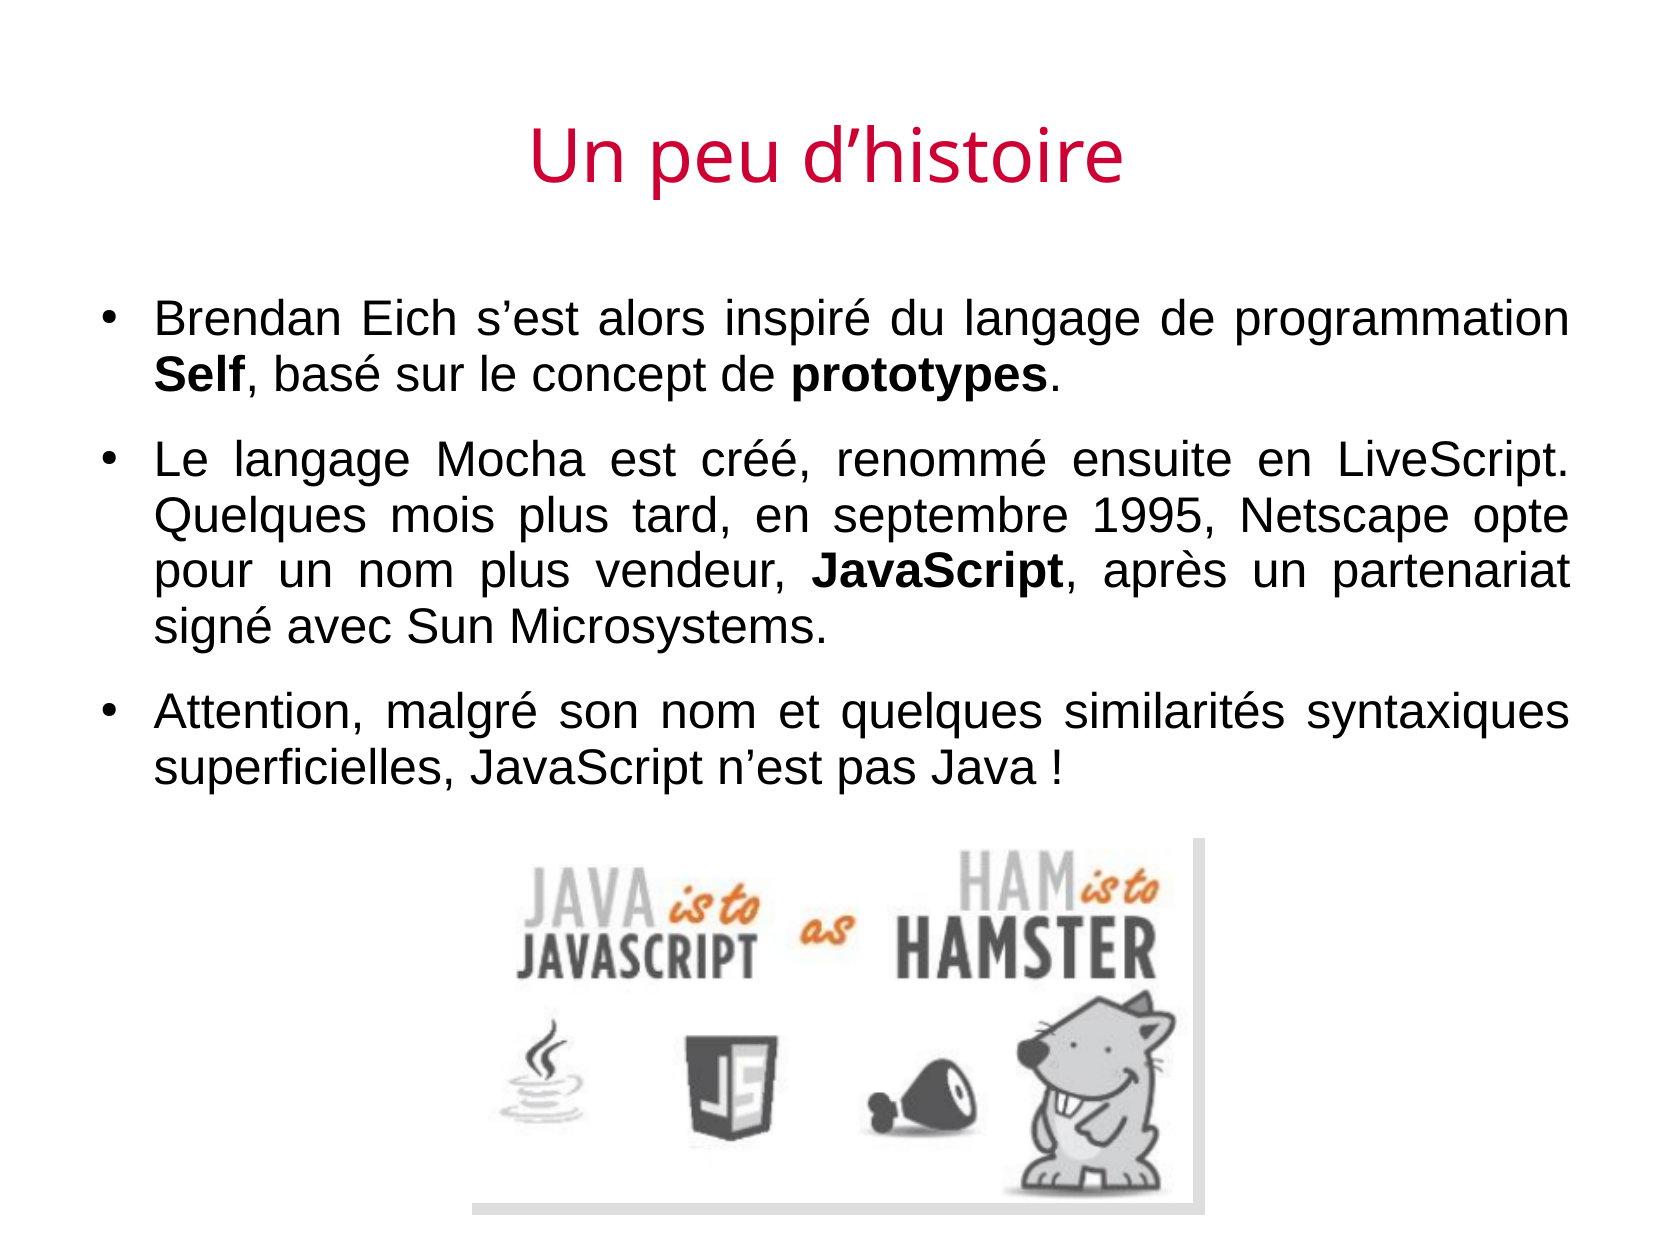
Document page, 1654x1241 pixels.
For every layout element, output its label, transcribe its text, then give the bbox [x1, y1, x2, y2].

list Brendan Eich s’est alors inspiré du langage de programmation Self, basé sur le concept de prototypes. Le langage Mocha est créé, renommé ensuite en LiveScript. Quelques mois plus tard, en septembre 1995, Netscape opte pour un nom plus vendeur, JavaScript, après un partenariat signé avec Sun Microsystems. Attention, malgré son nom et quelques similarités syntaxiques superficielles, JavaScript n’est pas Java ! [82, 290, 1571, 1010]
title Un peu d’histoire [82, 49, 1571, 257]
picture [460, 826, 1193, 1203]
